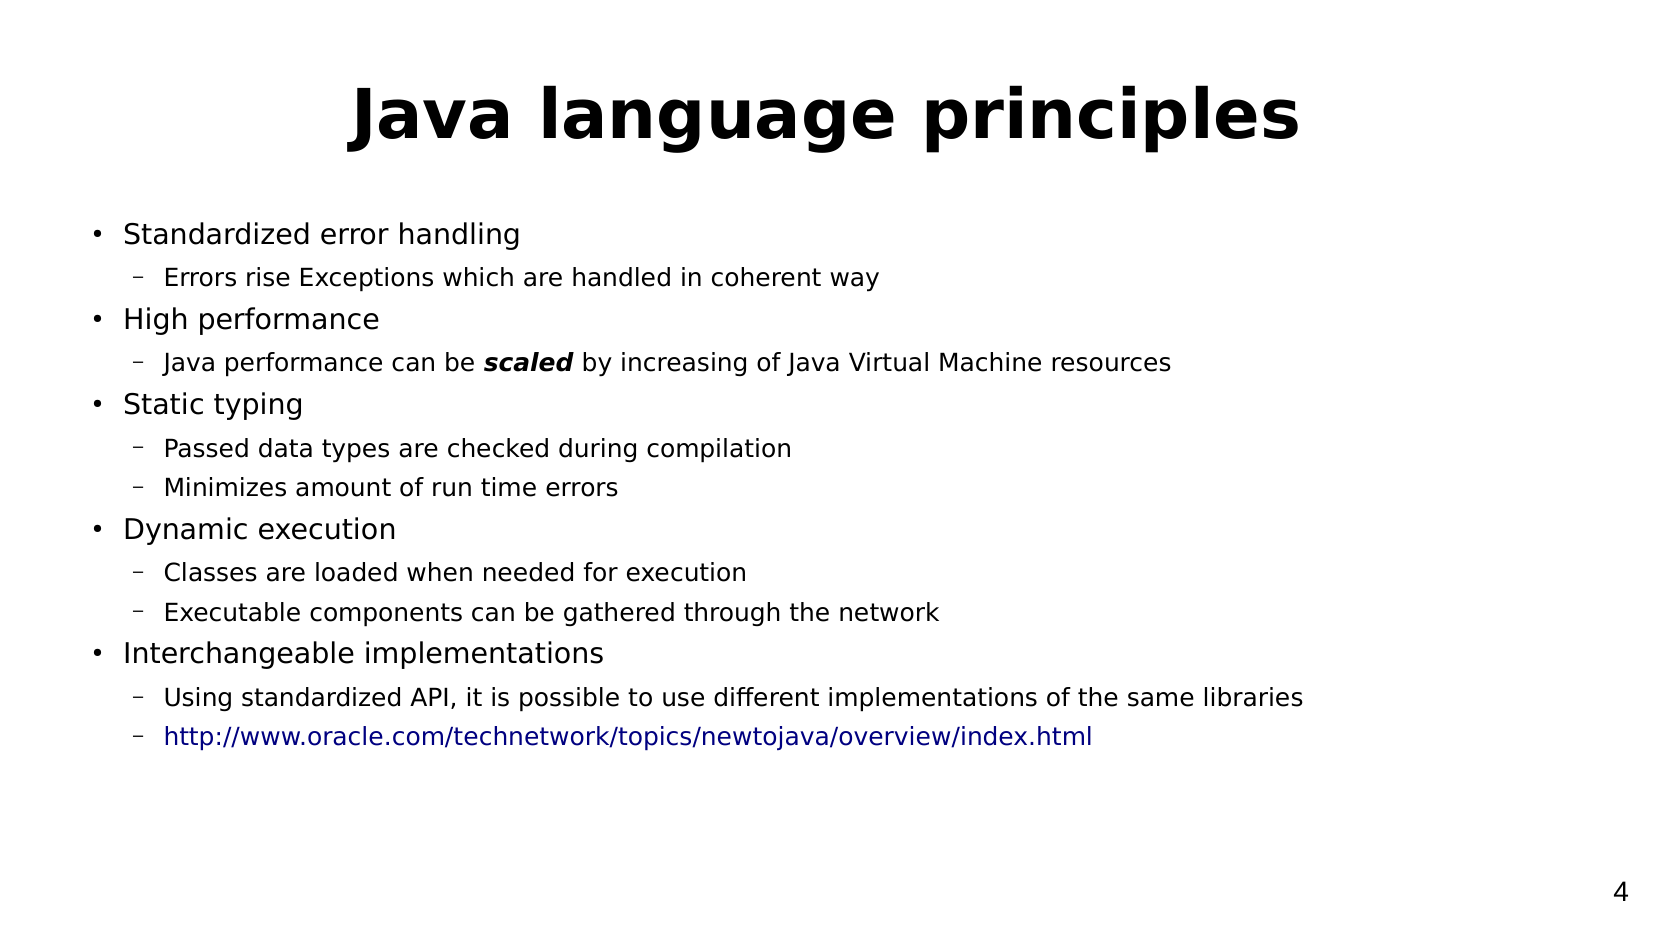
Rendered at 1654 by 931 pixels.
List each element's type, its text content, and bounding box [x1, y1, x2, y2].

title Java language principles [82, 74, 1571, 155]
list Standardized error handling Errors rise Exceptions which are handled in coherent way High performance Java performance can be scaled by increasing of Java Virtual Machine resources Static typing Passed data types are checked during compilation Minimizes amount of run time errors Dynamic execution Classes are loaded when needed for execution Executable components can be gathered through the network Interchangeable implementations Using standardized API, it is possible to use different implementations of the same libraries http://www.oracle.com/technetwork/topics/newtojava/overview/index.html [82, 217, 1538, 758]
